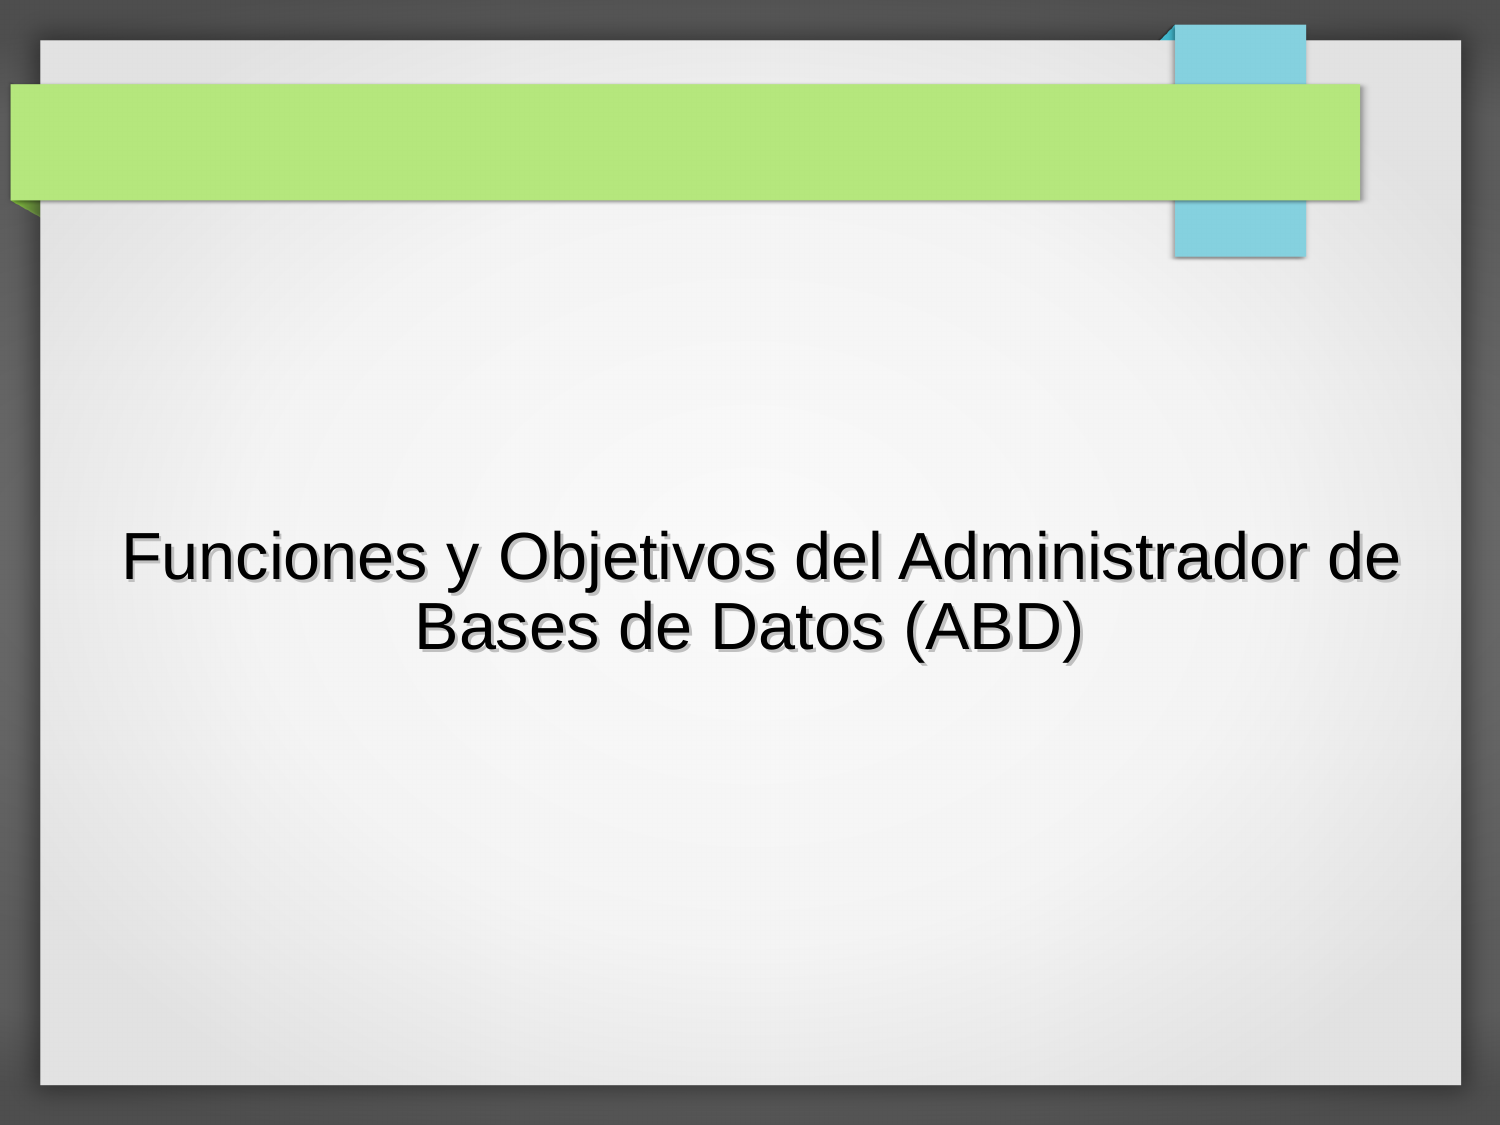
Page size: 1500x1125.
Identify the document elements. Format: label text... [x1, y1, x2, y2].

subtitle Funciones y Objetivos del Administrador de Bases de Datos (ABD) [75, 267, 1426, 921]
picture [0, 0, 1500, 1125]
